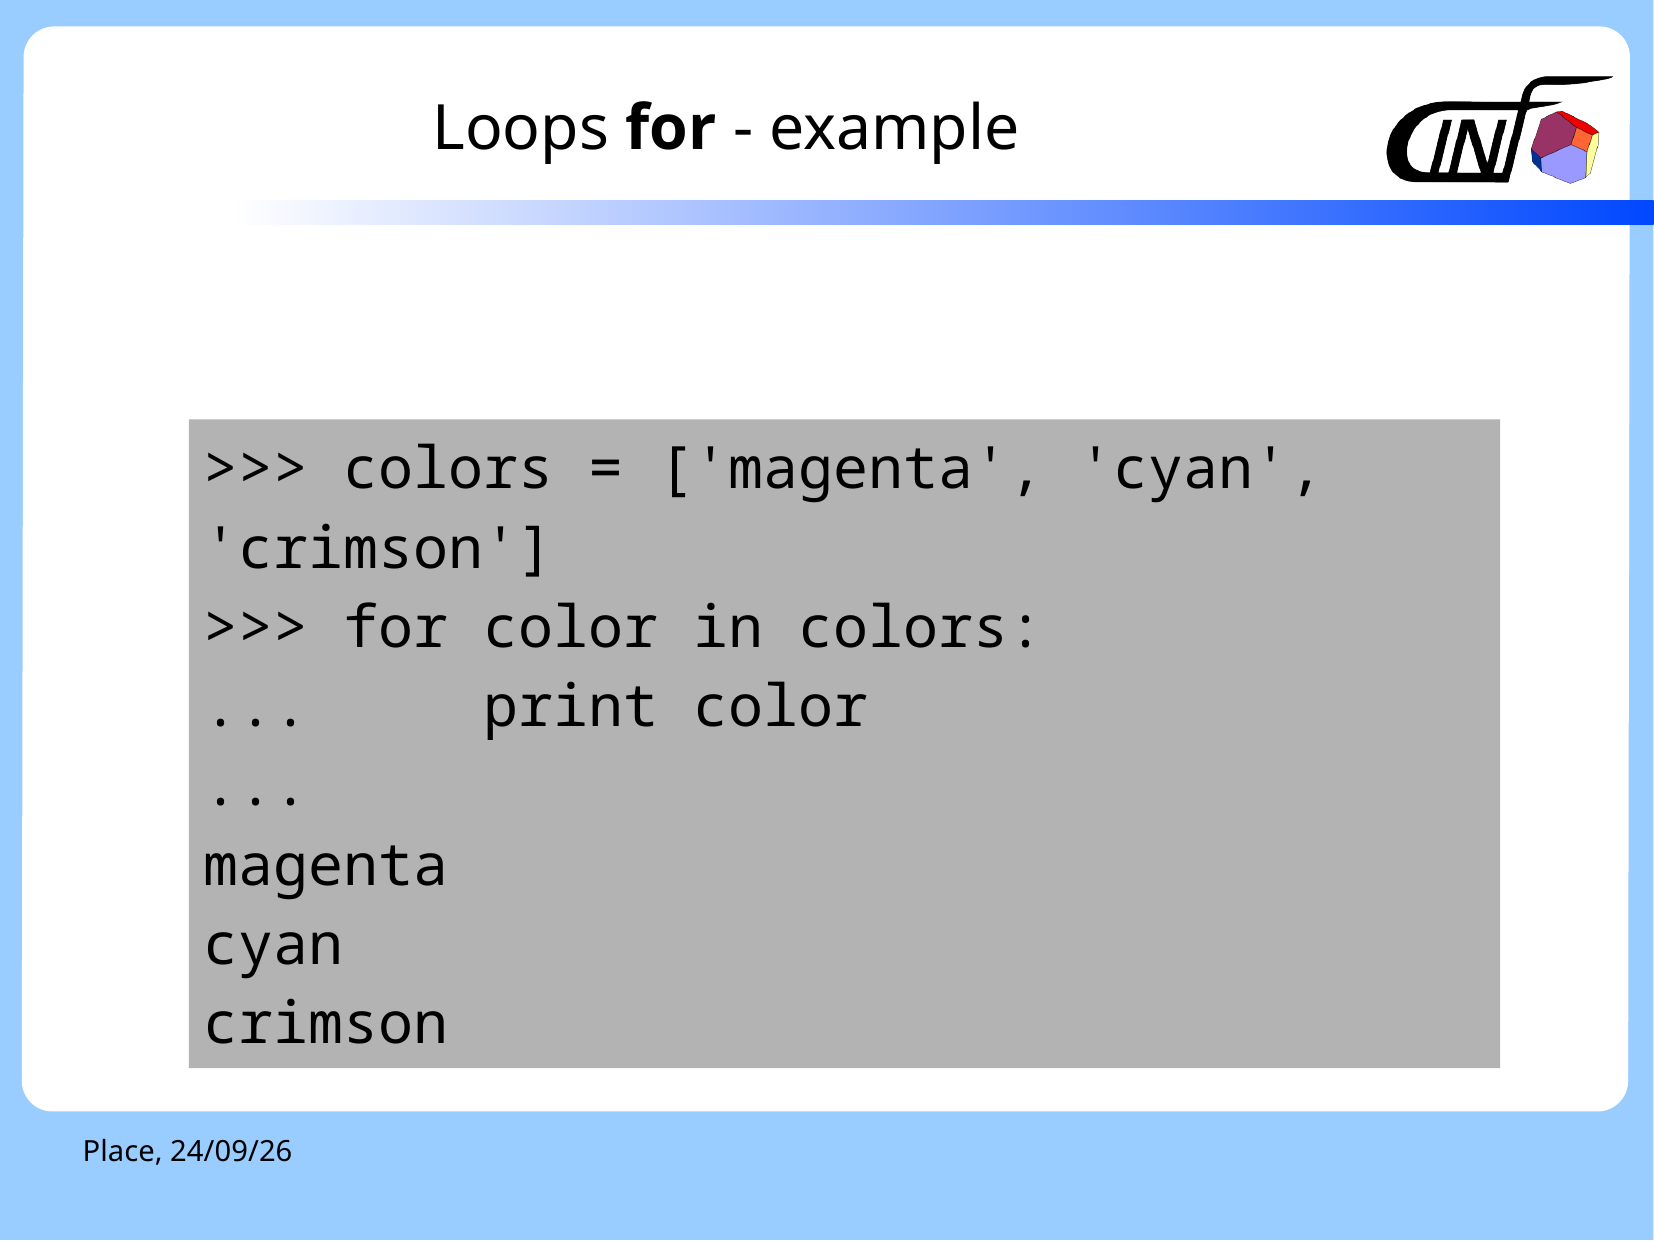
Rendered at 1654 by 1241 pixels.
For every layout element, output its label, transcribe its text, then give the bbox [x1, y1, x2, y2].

text_box >>> colors = ['magenta', 'cyan', 'crimson'] >>> for color in colors: ... print color ... magenta cyan crimson [188, 419, 1501, 844]
picture [1386, 76, 1613, 184]
title Loops for - example [82, 49, 1371, 201]
table_header B [956, 201, 961, 224]
